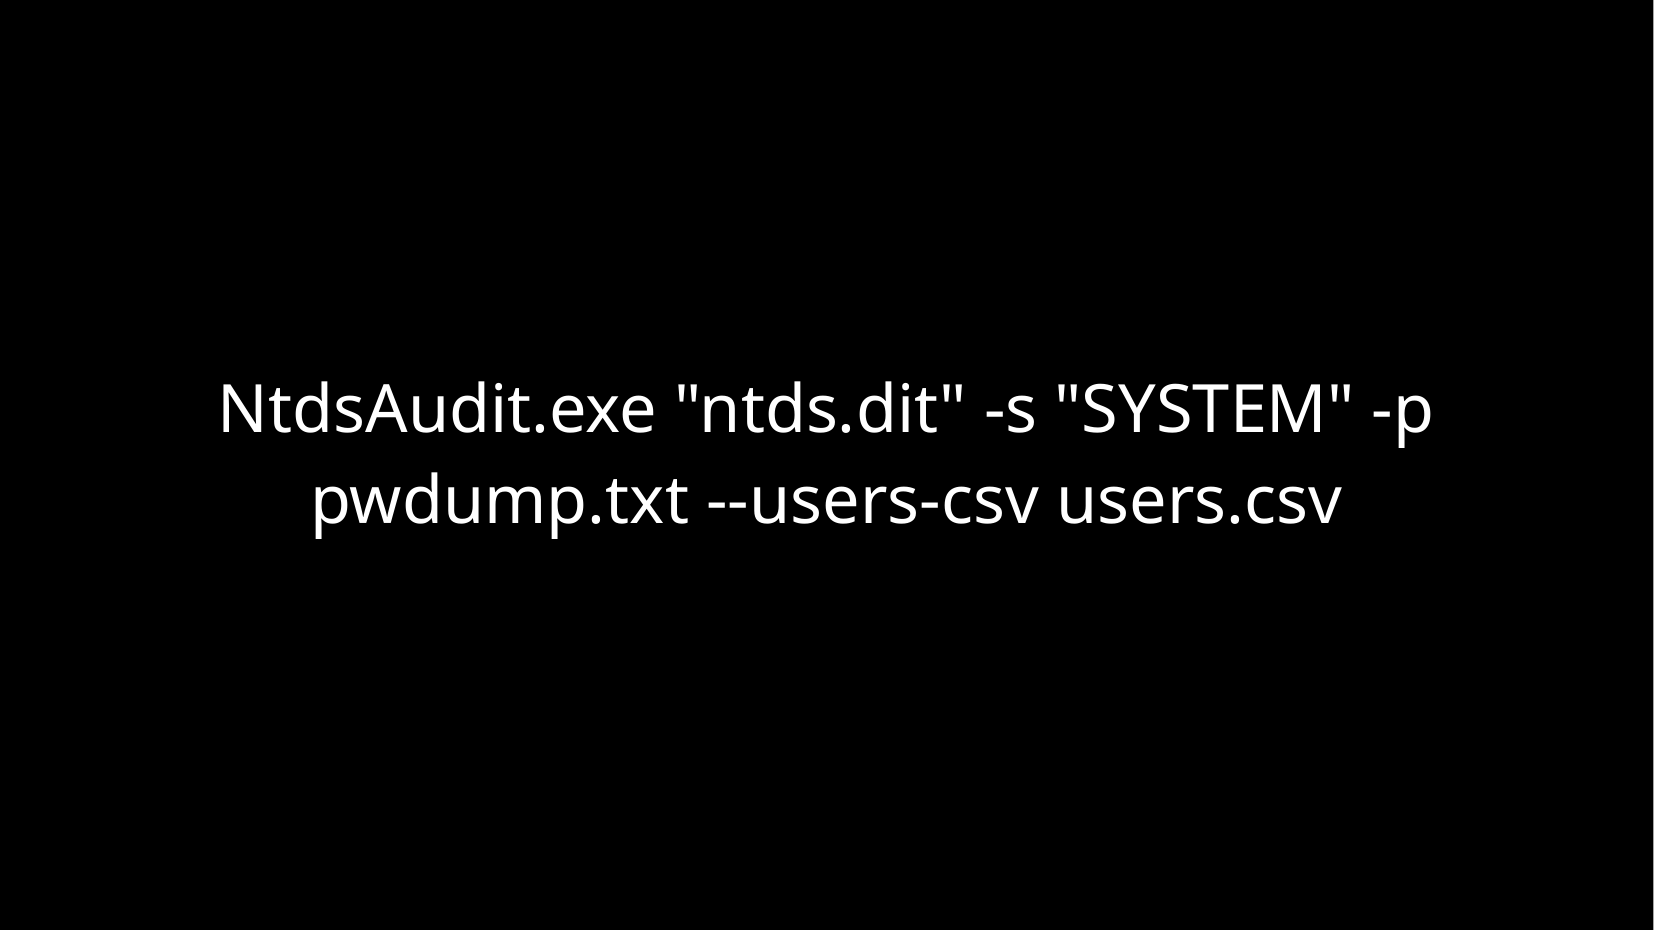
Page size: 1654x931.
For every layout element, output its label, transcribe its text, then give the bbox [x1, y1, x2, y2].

title NtdsAudit.exe "ntds.dit" -s "SYSTEM" -p pwdump.txt --users-csv users.csv [82, 371, 1571, 533]
